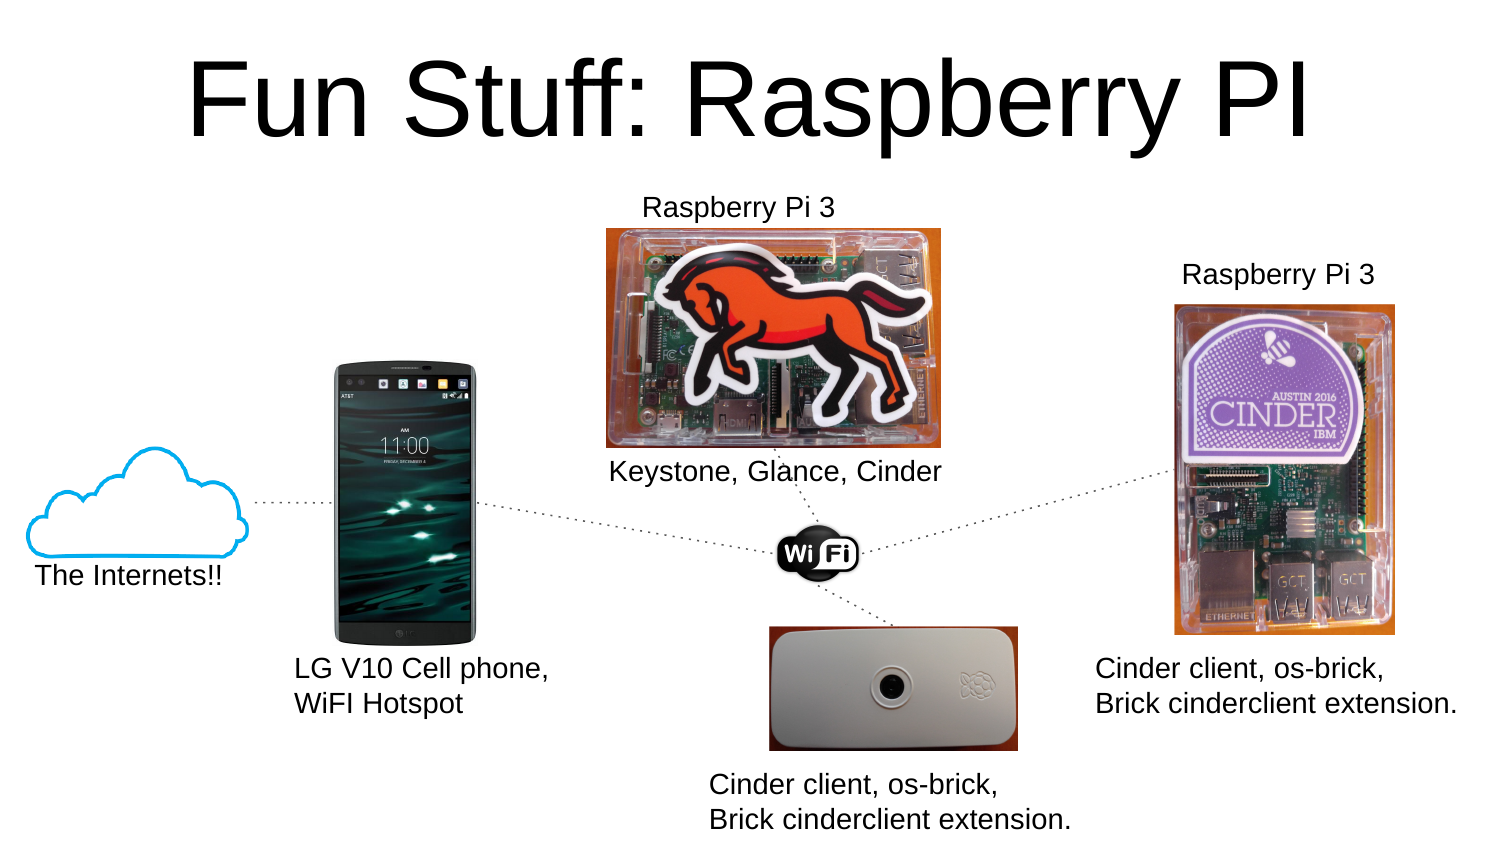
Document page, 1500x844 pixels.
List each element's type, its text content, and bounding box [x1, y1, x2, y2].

text_box Raspberry Pi 3 [626, 172, 863, 237]
picture [606, 228, 941, 437]
text_box Keystone, Glance, Cinder [593, 437, 1000, 502]
picture [19, 440, 255, 541]
text_box Raspberry Pi 3 [1166, 240, 1403, 305]
picture [769, 626, 1018, 750]
picture [773, 521, 863, 586]
picture [31, 451, 245, 541]
text_box Cinder client, os-brick, Brick cinderclient extension. [693, 750, 1114, 837]
picture [332, 359, 478, 634]
title Fun Stuff: Raspberry PI [51, 4, 1449, 173]
text_box Cinder client, os-brick, Brick cinderclient extension. [1080, 634, 1500, 721]
text_box LG V10 Cell phone, WiFI Hotspot [279, 634, 583, 721]
picture [1174, 305, 1395, 634]
text_box The Internets!! [19, 541, 255, 606]
